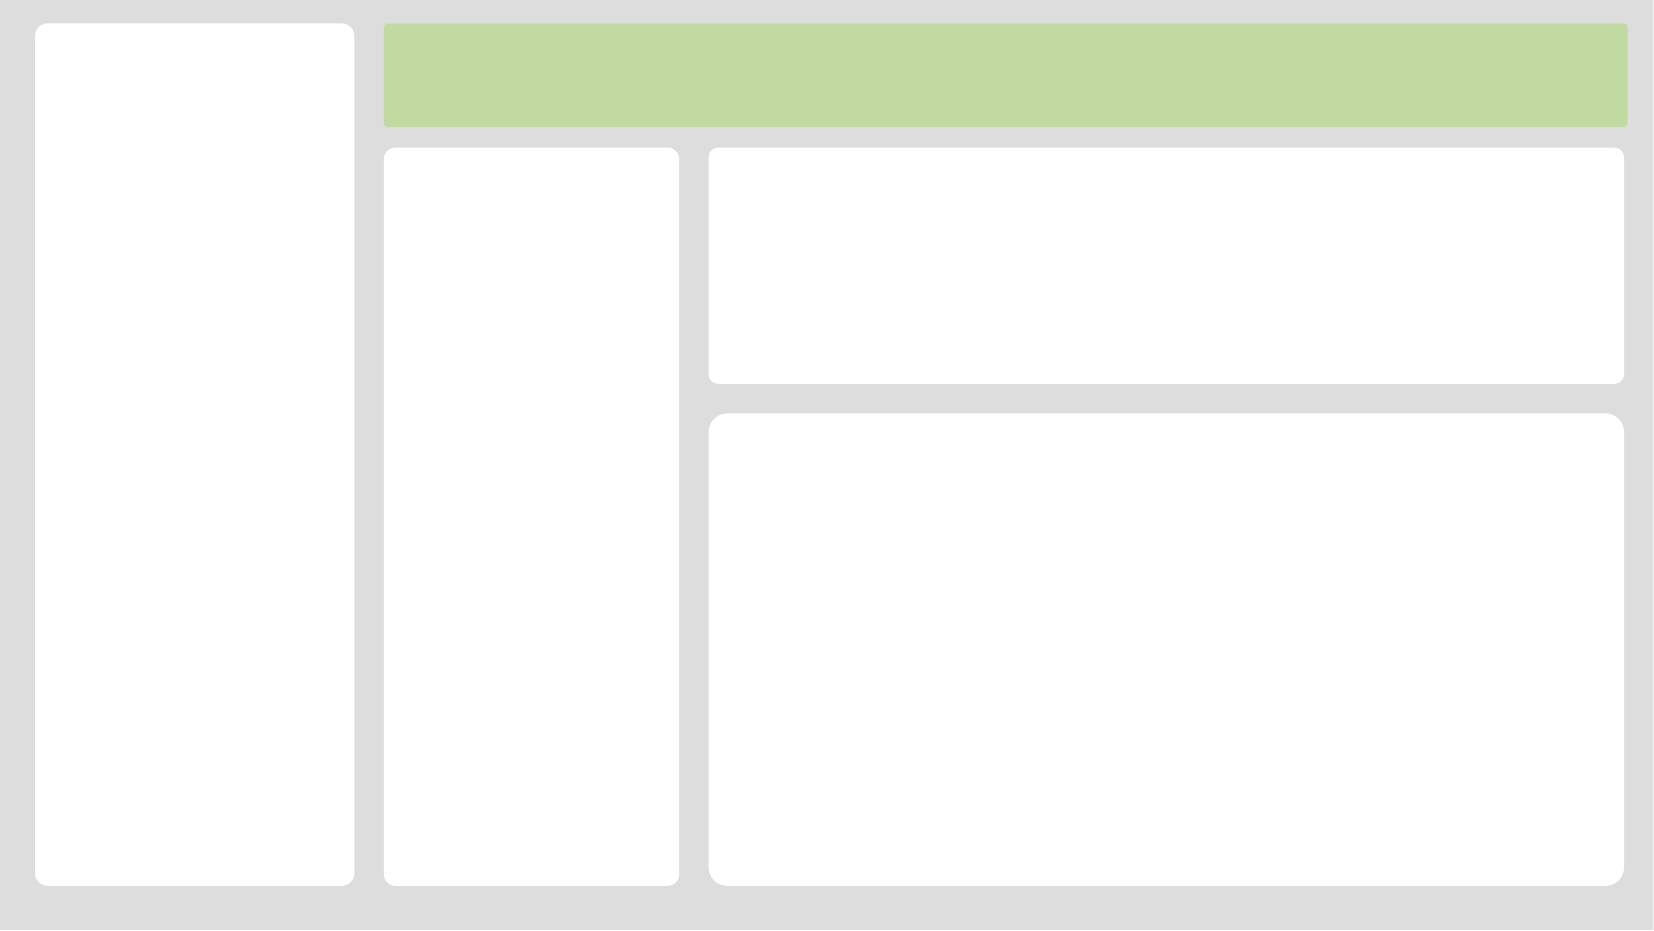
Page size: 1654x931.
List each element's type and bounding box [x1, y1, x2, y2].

text_box [383, 147, 680, 886]
text_box [708, 413, 1625, 886]
text_box [383, 23, 1628, 127]
text_box [708, 147, 1625, 384]
text_box [35, 23, 355, 886]
